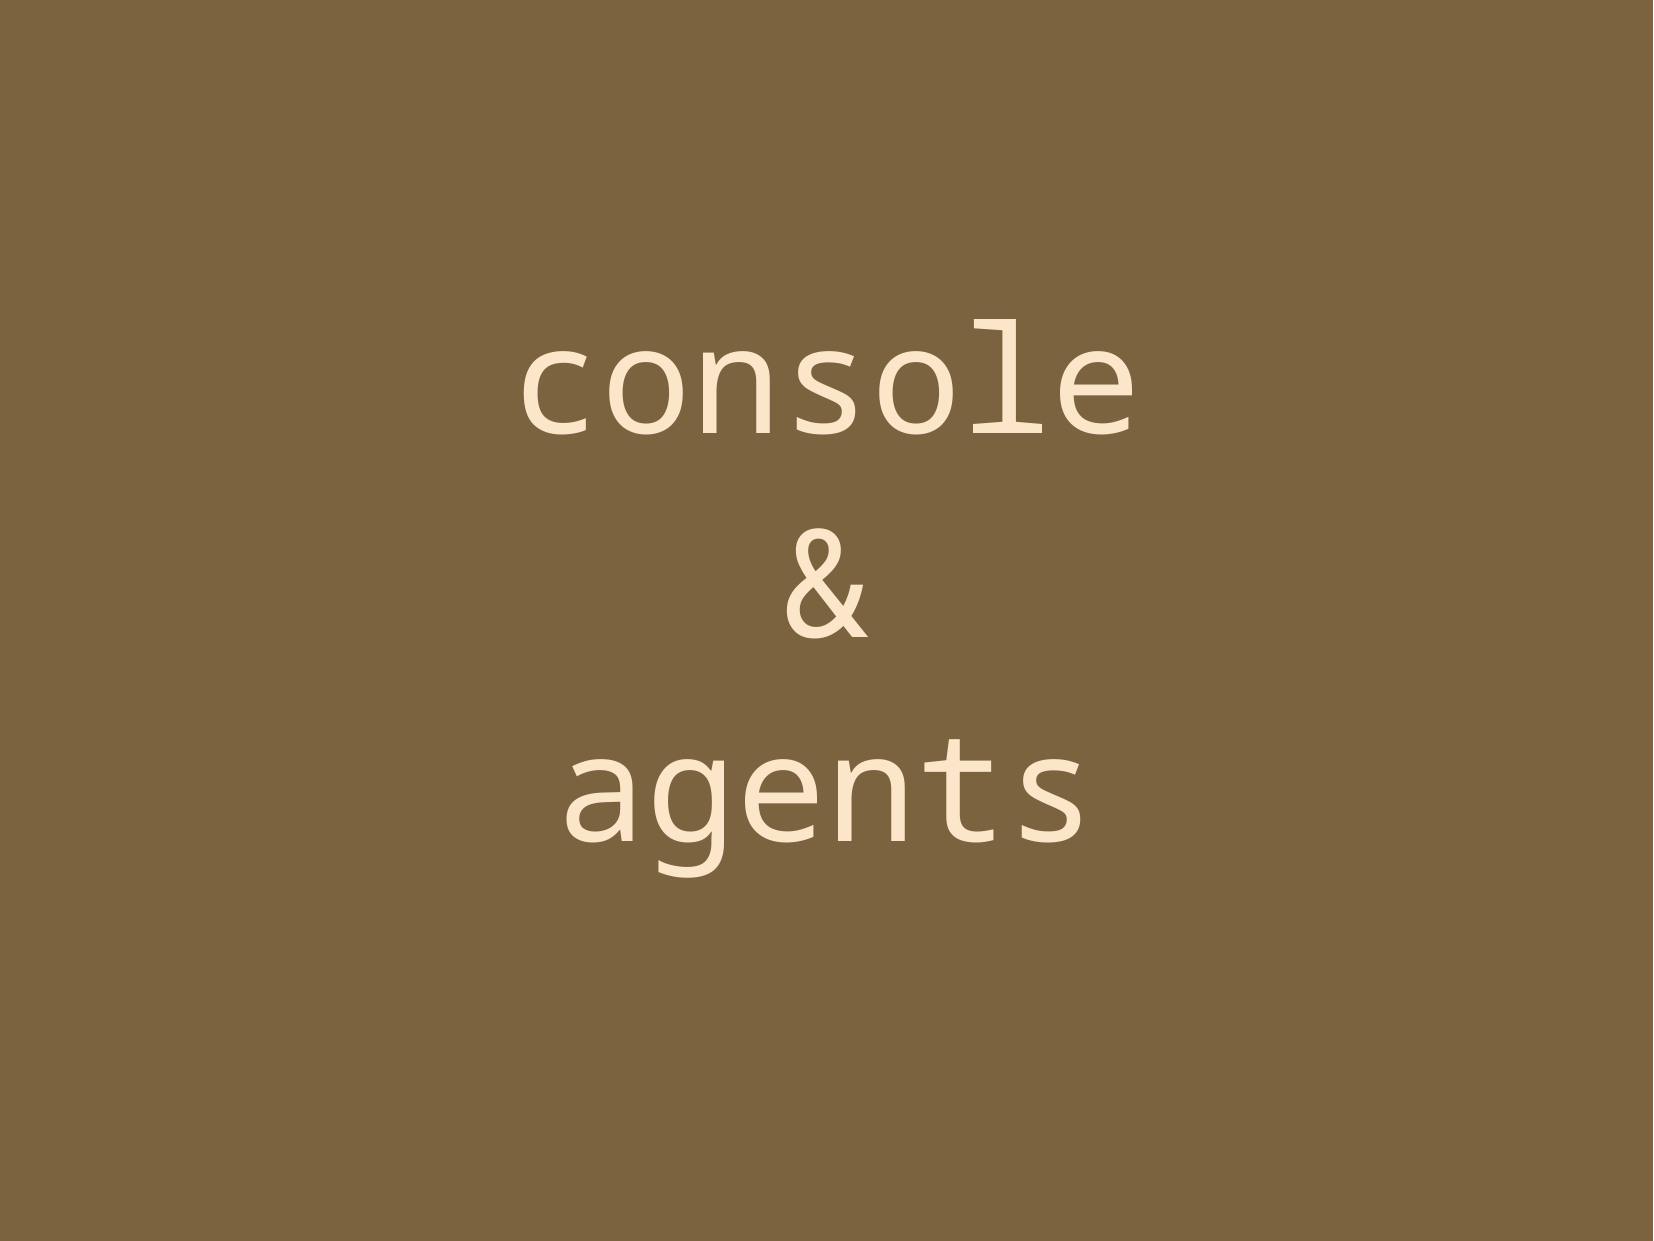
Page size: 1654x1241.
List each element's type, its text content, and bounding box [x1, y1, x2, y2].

subtitle console & agents [82, 49, 1571, 1109]
